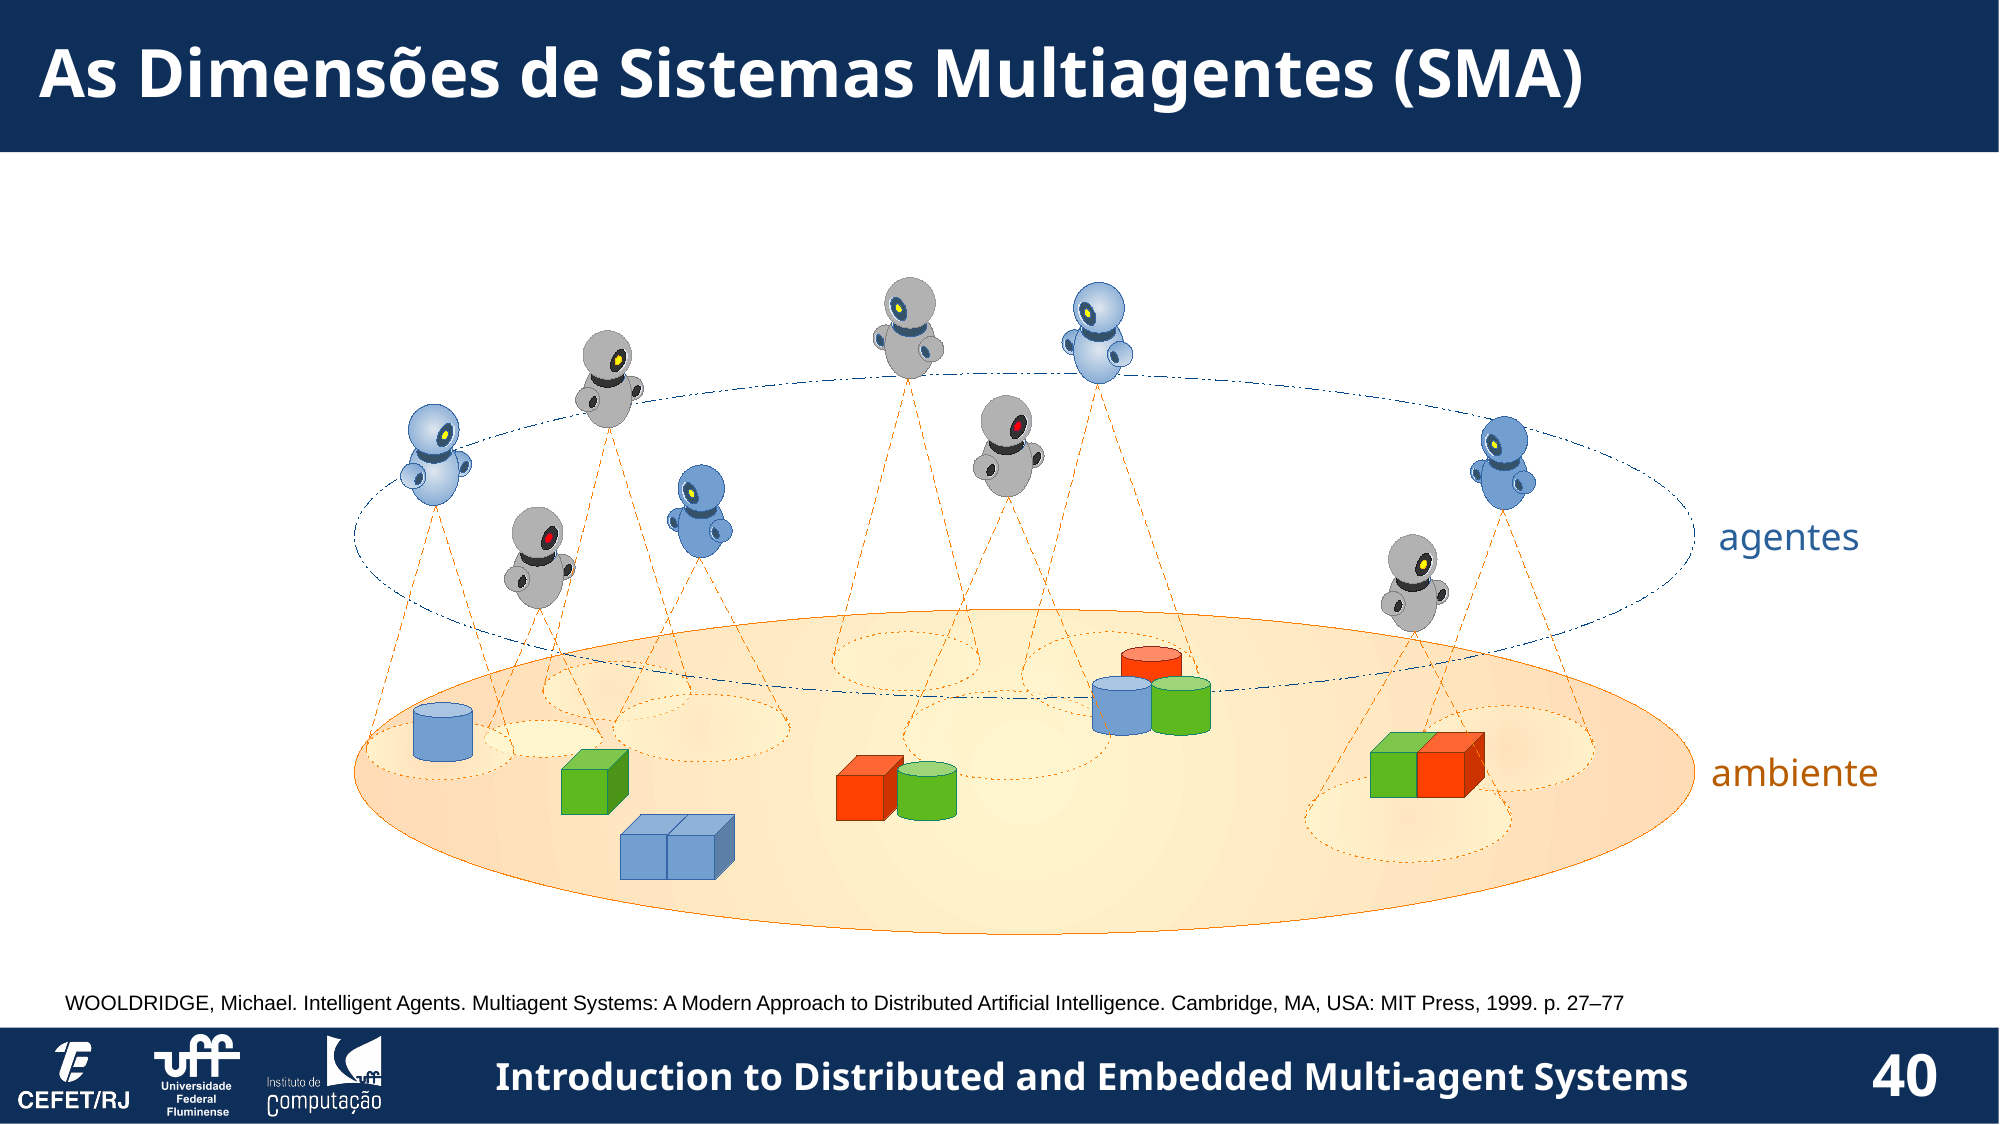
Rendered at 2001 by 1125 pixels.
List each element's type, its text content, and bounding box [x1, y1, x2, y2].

text_box ambiente [1618, 741, 1973, 802]
text_box [575, 330, 644, 428]
text_box [1381, 534, 1449, 632]
text_box [1470, 416, 1536, 510]
text_box As Dimensões de Sistemas Multiagentes (SMA) [25, 23, 1999, 119]
picture [265, 1033, 383, 1117]
text_box [973, 395, 1045, 497]
text_box [400, 404, 472, 506]
text_box WOOLDRIDGE, Michael. Intelligent Agents. Multiagent Systems: A Modern Approach to Distributed Artificial Intelligence. Cambridge, MA, USA: MIT Press, 1999. p. 27–77 [50, 982, 1969, 1023]
text_box [873, 277, 944, 379]
text_box [1061, 282, 1133, 384]
picture [18, 1021, 129, 1125]
text_box agentes [1612, 505, 1967, 566]
text_box [354, 609, 1684, 935]
text_box [667, 464, 733, 558]
text_box [504, 507, 576, 609]
picture [153, 1033, 241, 1121]
